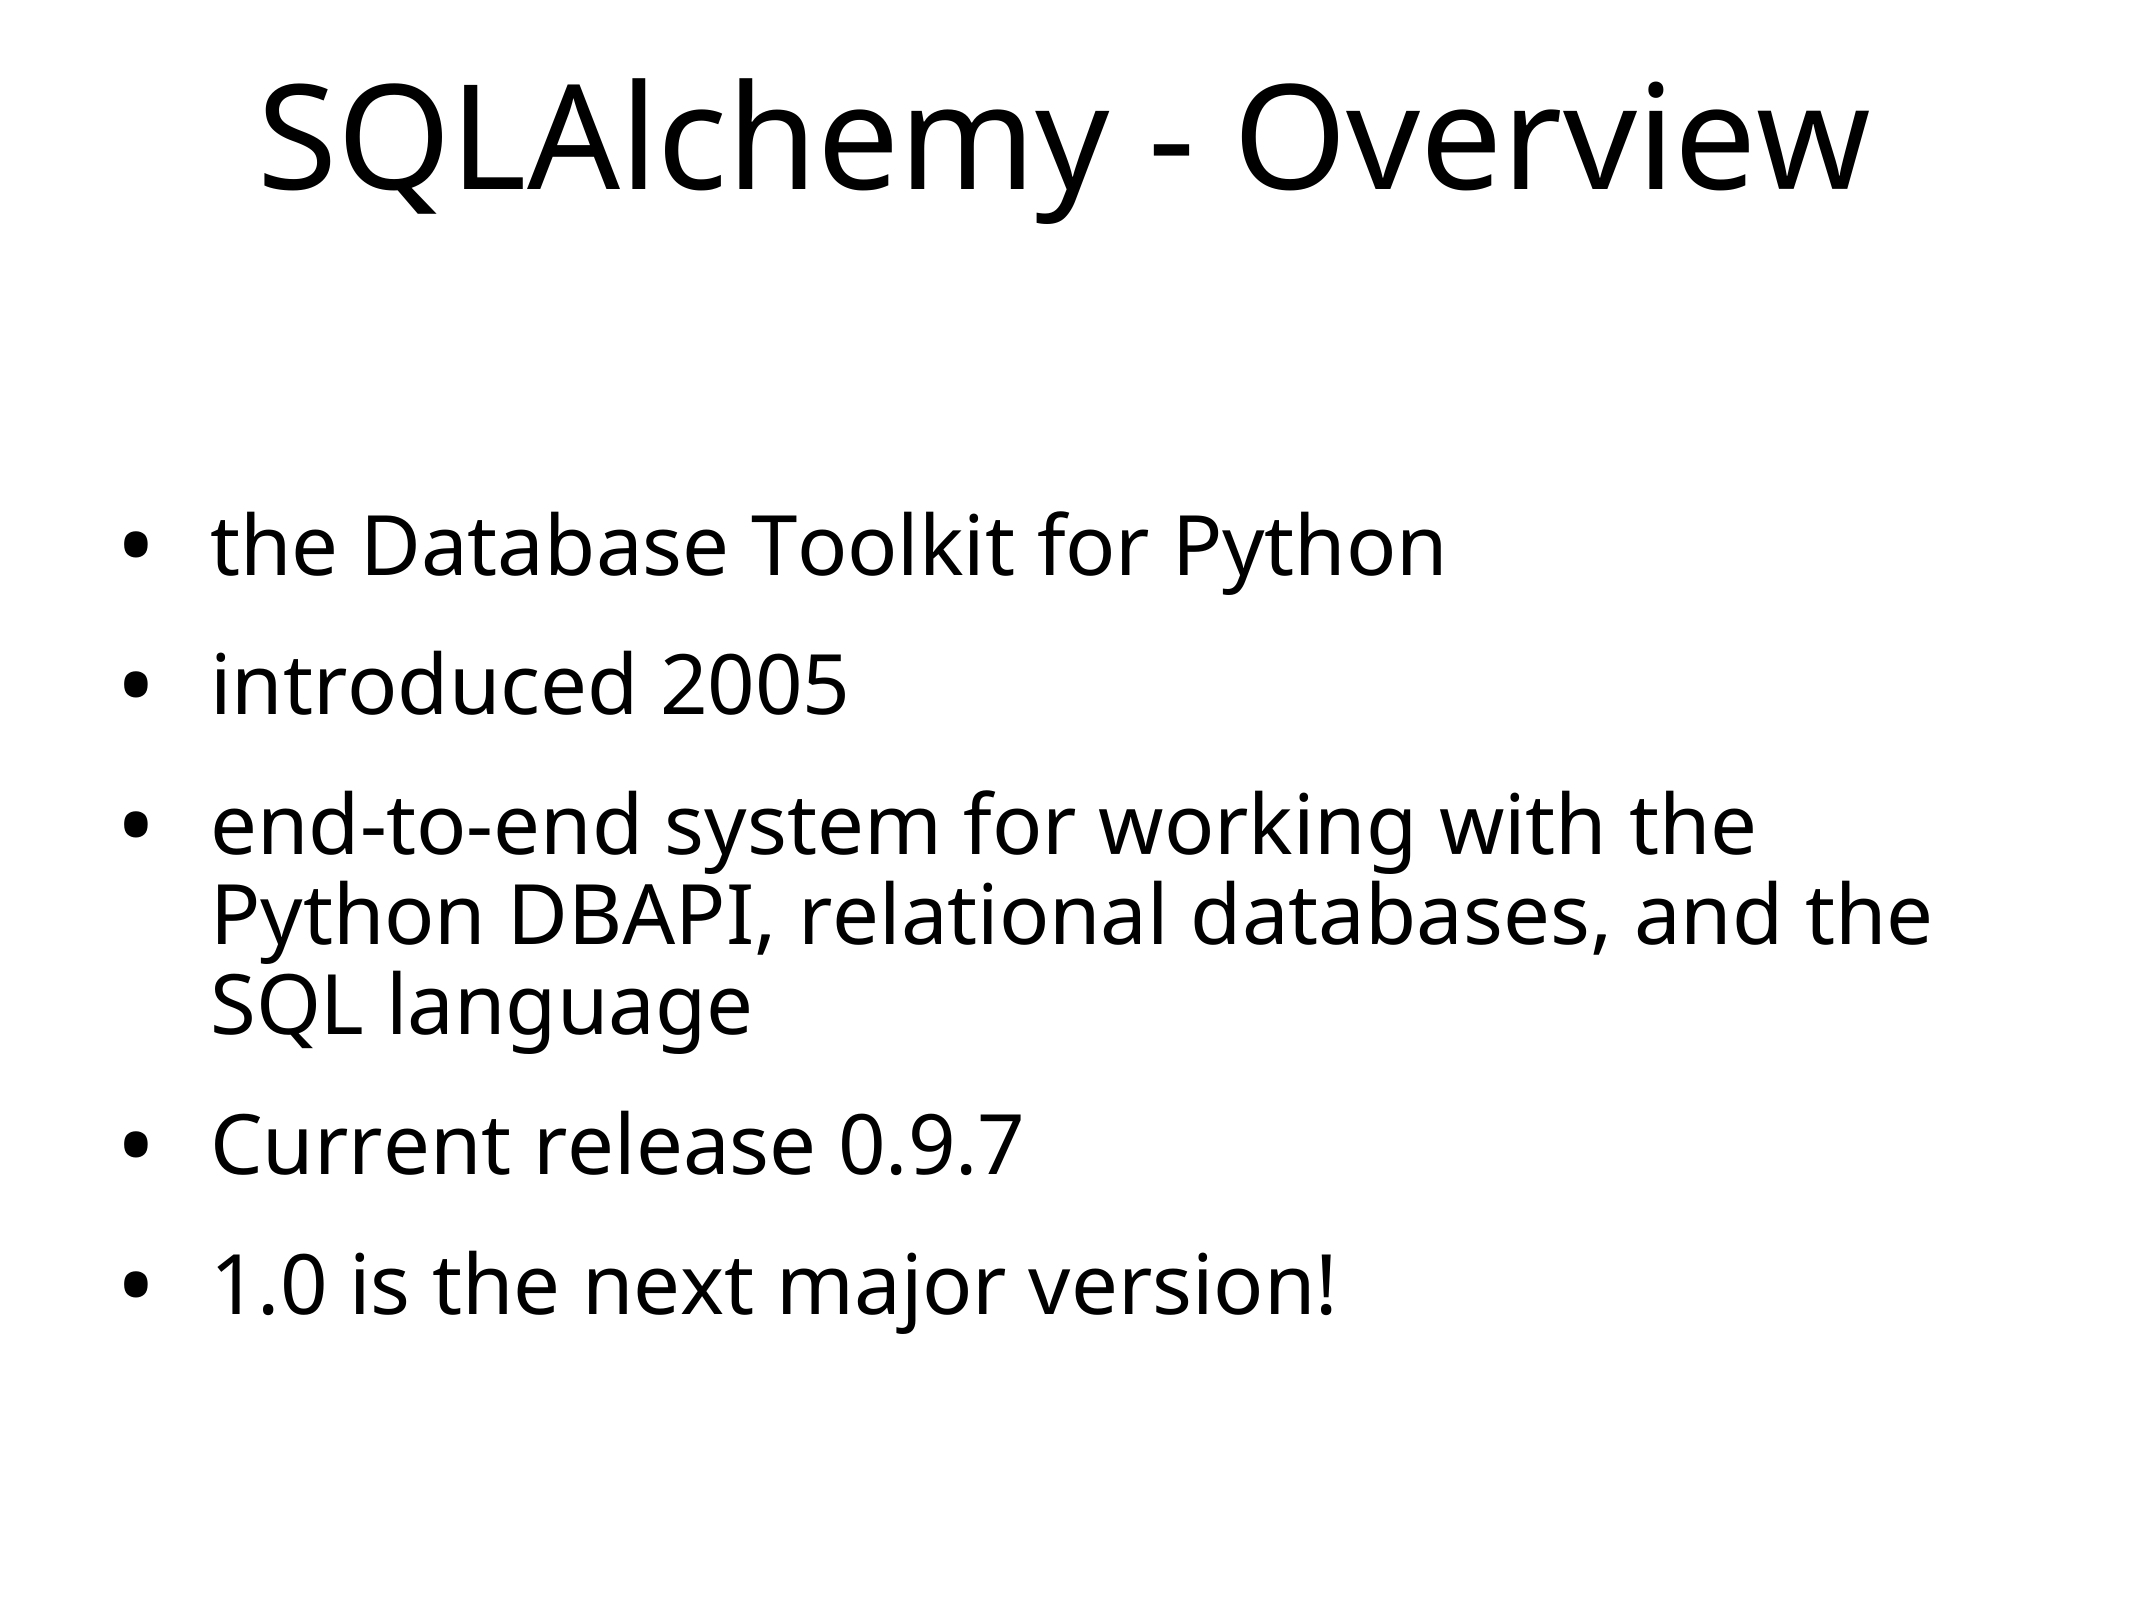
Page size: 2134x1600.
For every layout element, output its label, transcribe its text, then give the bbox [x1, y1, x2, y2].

list the Database Toolkit for Python introduced 2005 end-to-end system for working with the Python DBAPI, relational databases, and the SQL language Current release 0.9.7 1.0 is the next major version! [56, 281, 2065, 1555]
title SQLAlchemy - Overview [60, 41, 2069, 244]
